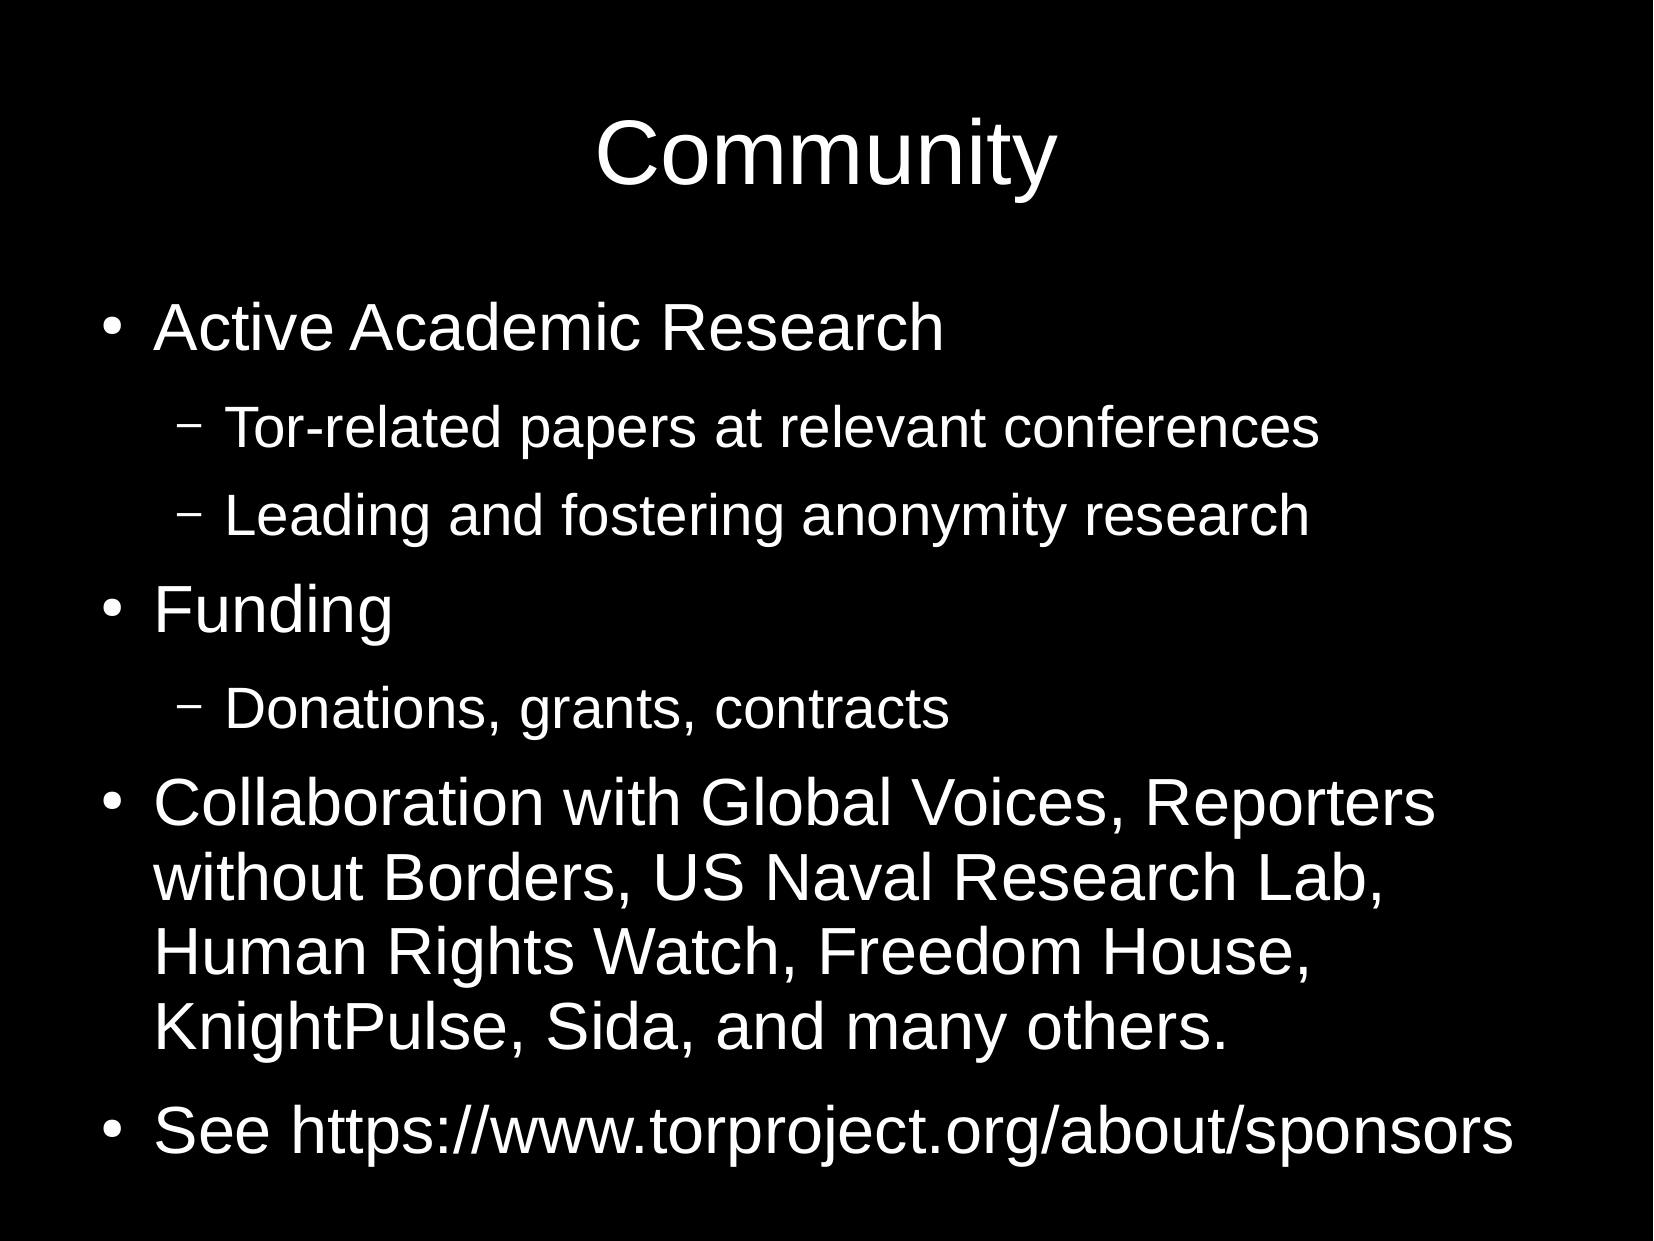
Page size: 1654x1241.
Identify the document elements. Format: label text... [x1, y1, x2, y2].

title Community [82, 49, 1571, 257]
list Active Academic Research Tor-related papers at relevant conferences Leading and fostering anonymity research Funding Donations, grants, contracts Collaboration with Global Voices, Reporters without Borders, US Naval Research Lab, Human Rights Watch, Freedom House, KnightPulse, Sida, and many others. See https://www.torproject.org/about/sponsors [82, 290, 1571, 1169]
